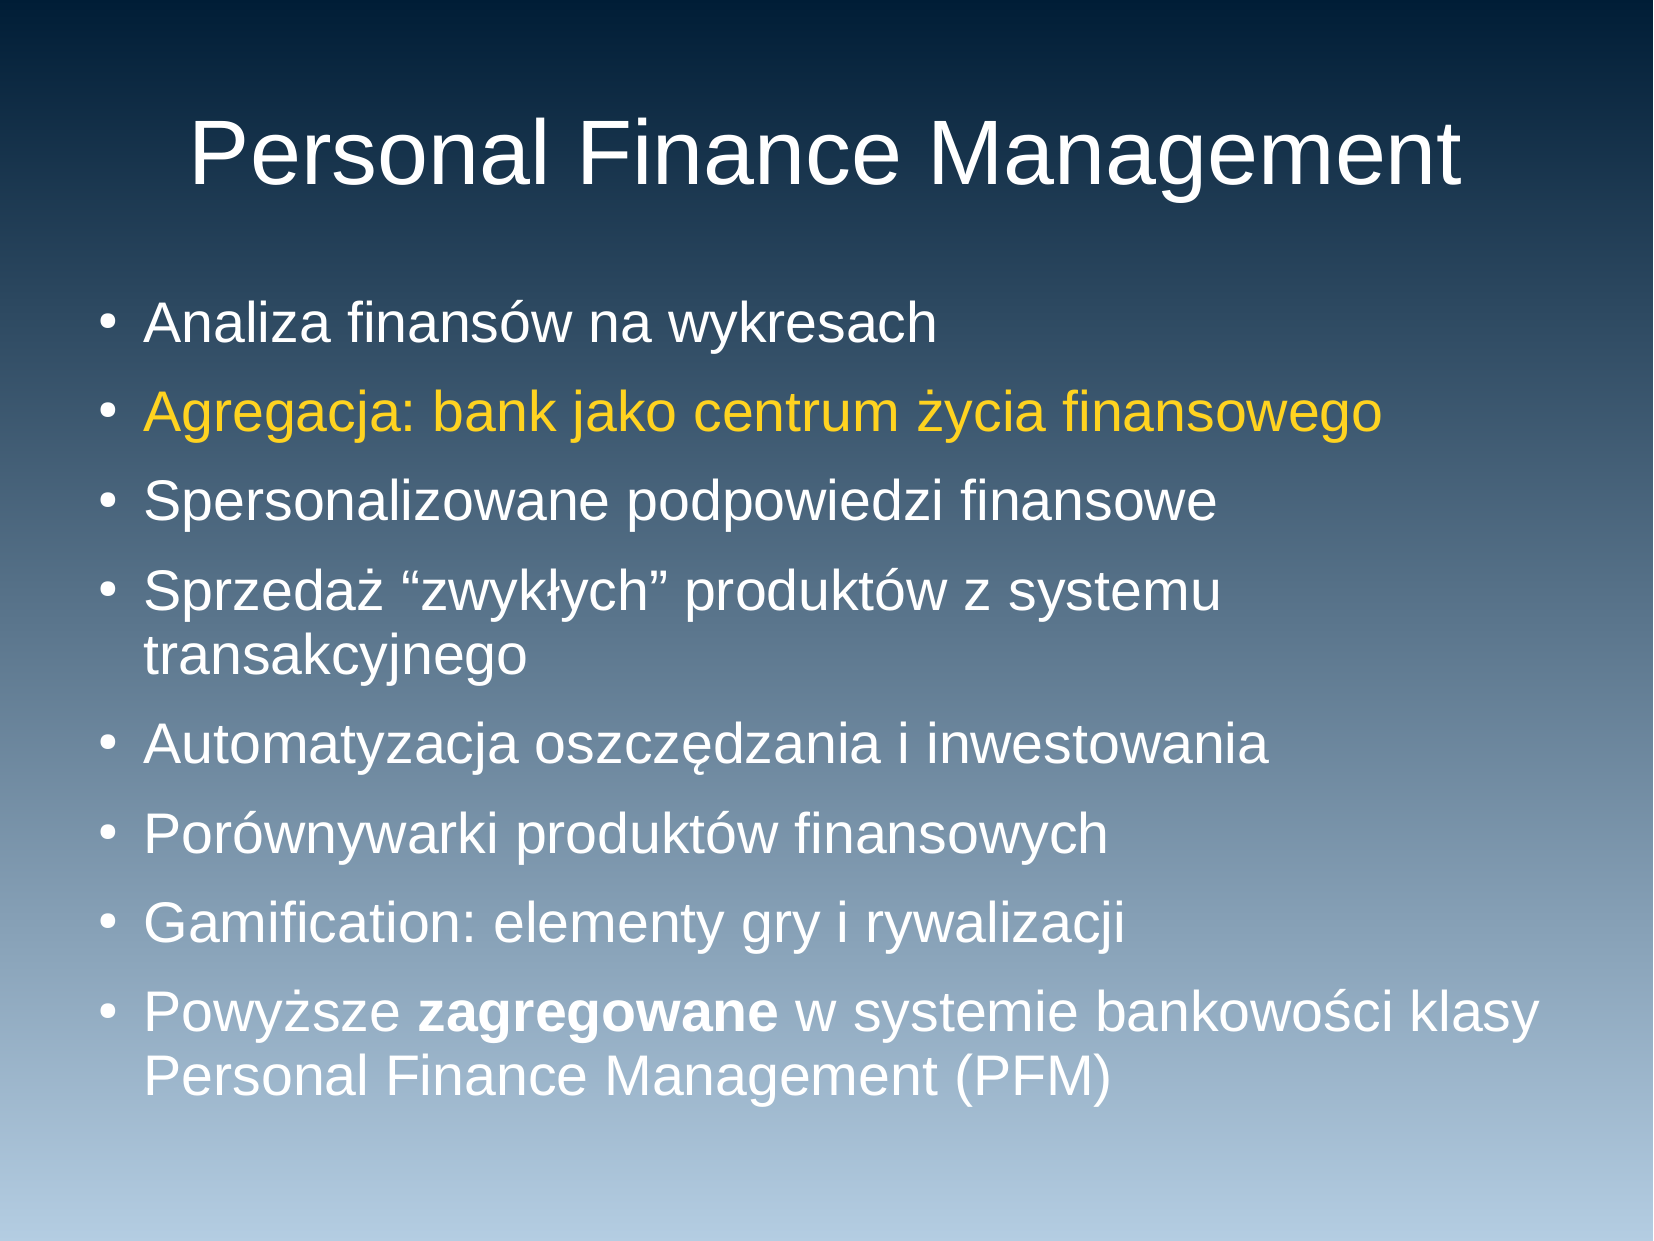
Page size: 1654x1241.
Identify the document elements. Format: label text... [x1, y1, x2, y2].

list Analiza finansów na wykresach Agregacja: bank jako centrum życia finansowego Spersonalizowane podpowiedzi finansowe Sprzedaż “zwykłych” produktów z systemu transakcyjnego Automatyzacja oszczędzania i inwestowania Porównywarki produktów finansowych Gamification: elementy gry i rywalizacji Powyższe zagregowane w systemie bankowości klasy Personal Finance Management (PFM) [82, 290, 1571, 1109]
title Personal Finance Management [82, 49, 1571, 257]
